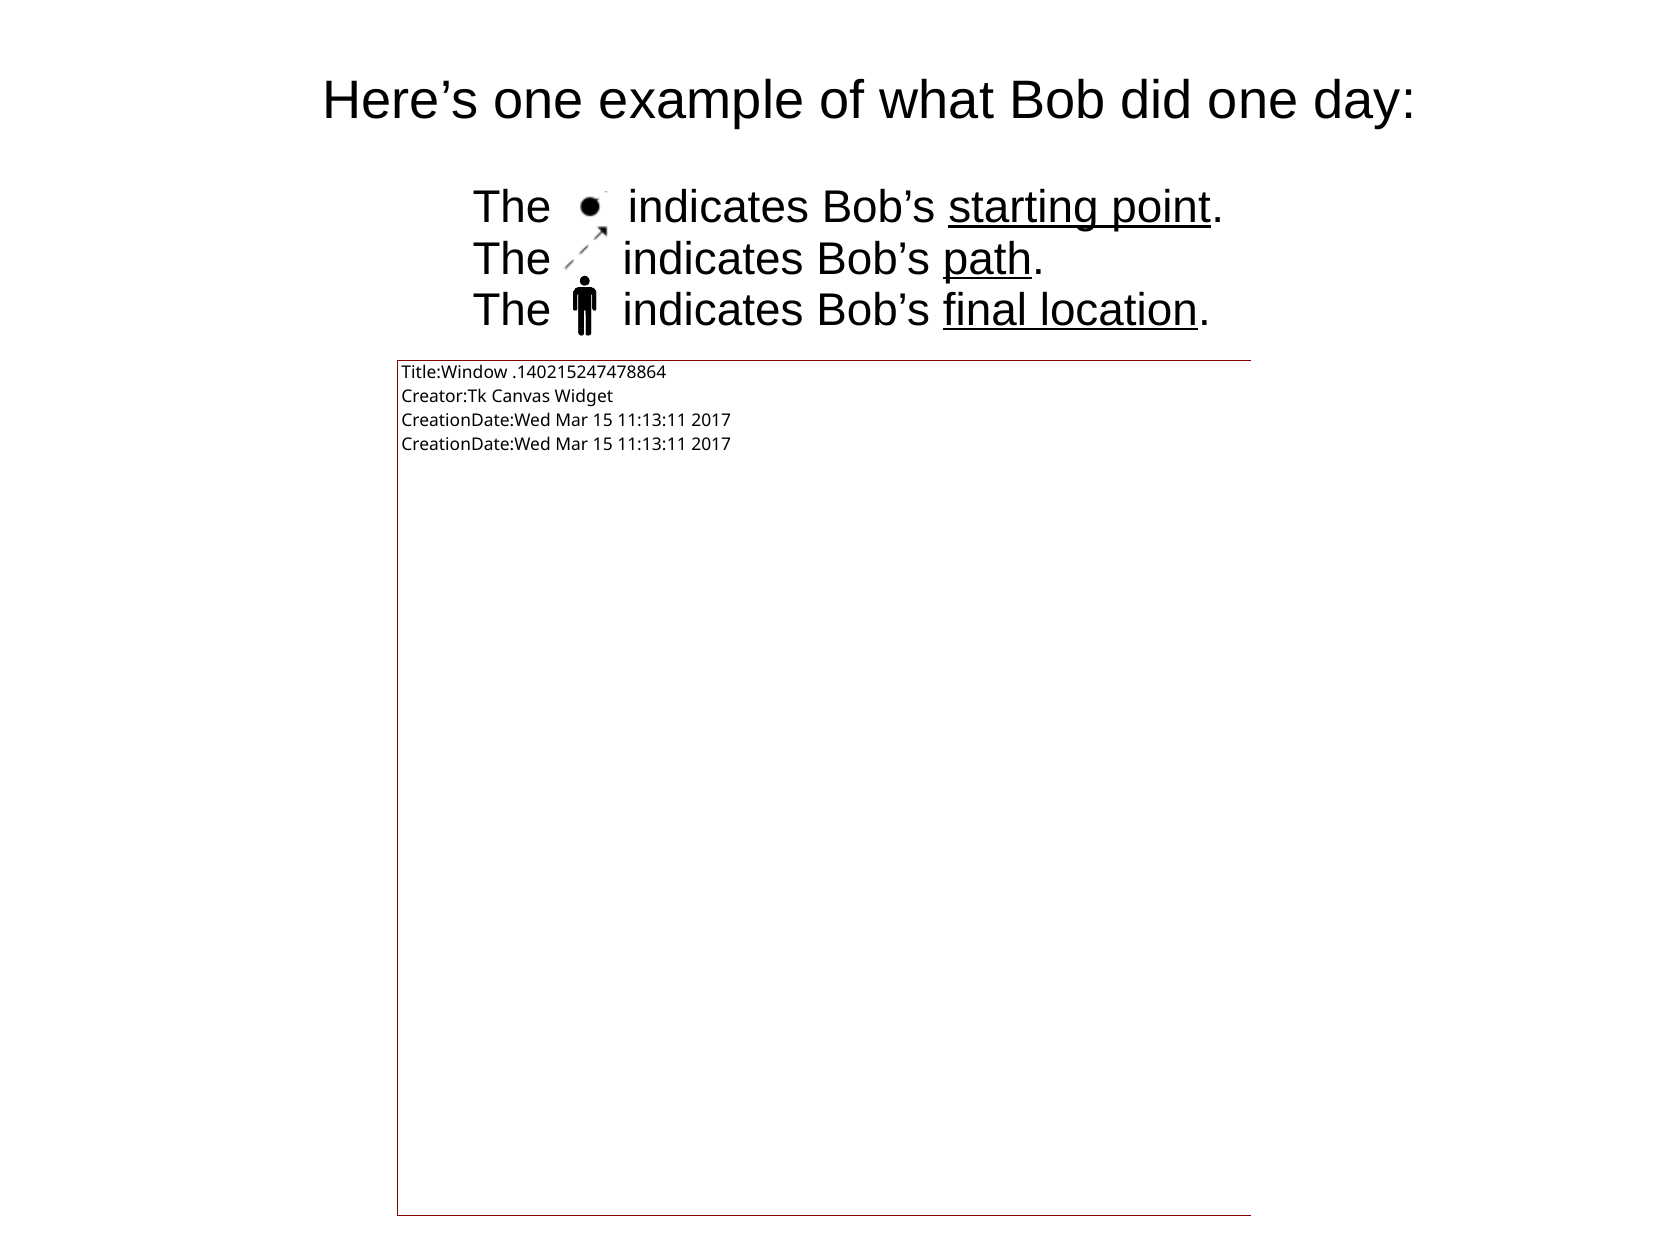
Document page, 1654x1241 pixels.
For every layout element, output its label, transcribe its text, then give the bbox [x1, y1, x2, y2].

text_box Here’s one example of what Bob did one day: The indicates Bob’s starting point. The indicates Bob’s path. The indicates Bob’s final location. [307, 11, 1523, 856]
picture [554, 191, 609, 271]
picture [554, 275, 615, 336]
picture [395, 358, 1251, 1216]
